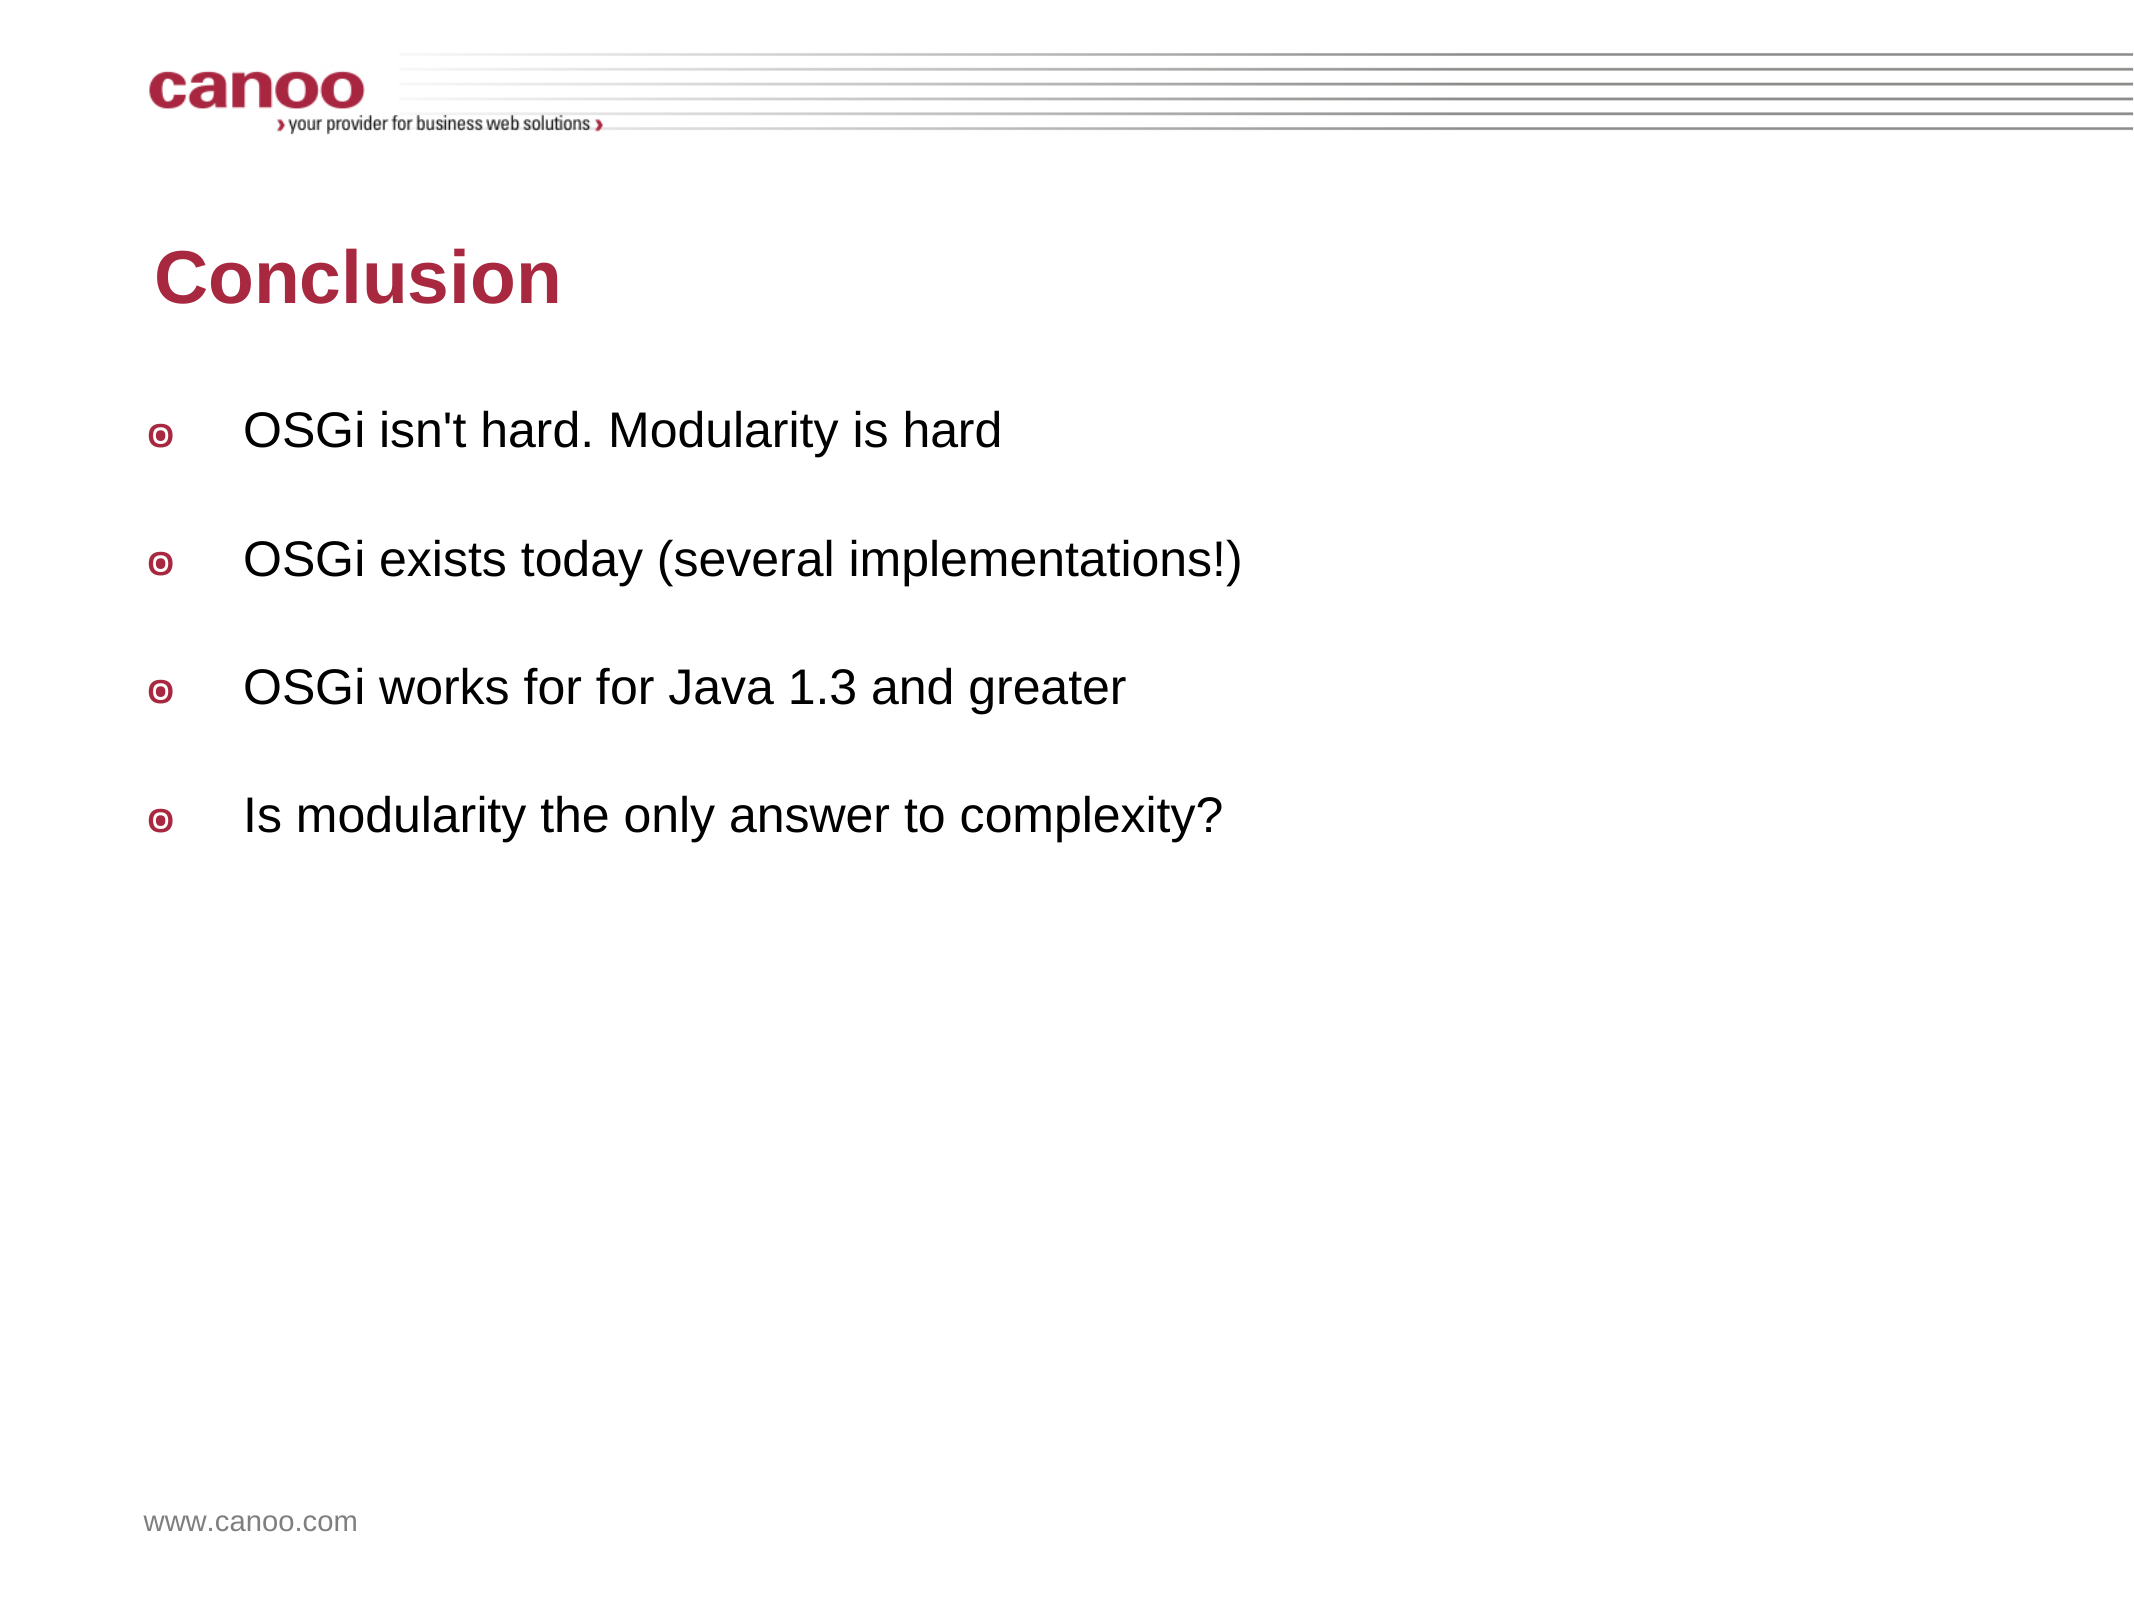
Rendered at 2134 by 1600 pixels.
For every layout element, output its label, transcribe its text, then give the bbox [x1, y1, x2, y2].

picture [0, 21, 2134, 188]
list OSGi isn't hard. Modularity is hard OSGi exists today (several implementations!) OSGi works for for Java 1.3 and greater Is modularity the only answer to complexity? [145, 391, 1959, 1448]
title Conclusion [145, 220, 1961, 328]
